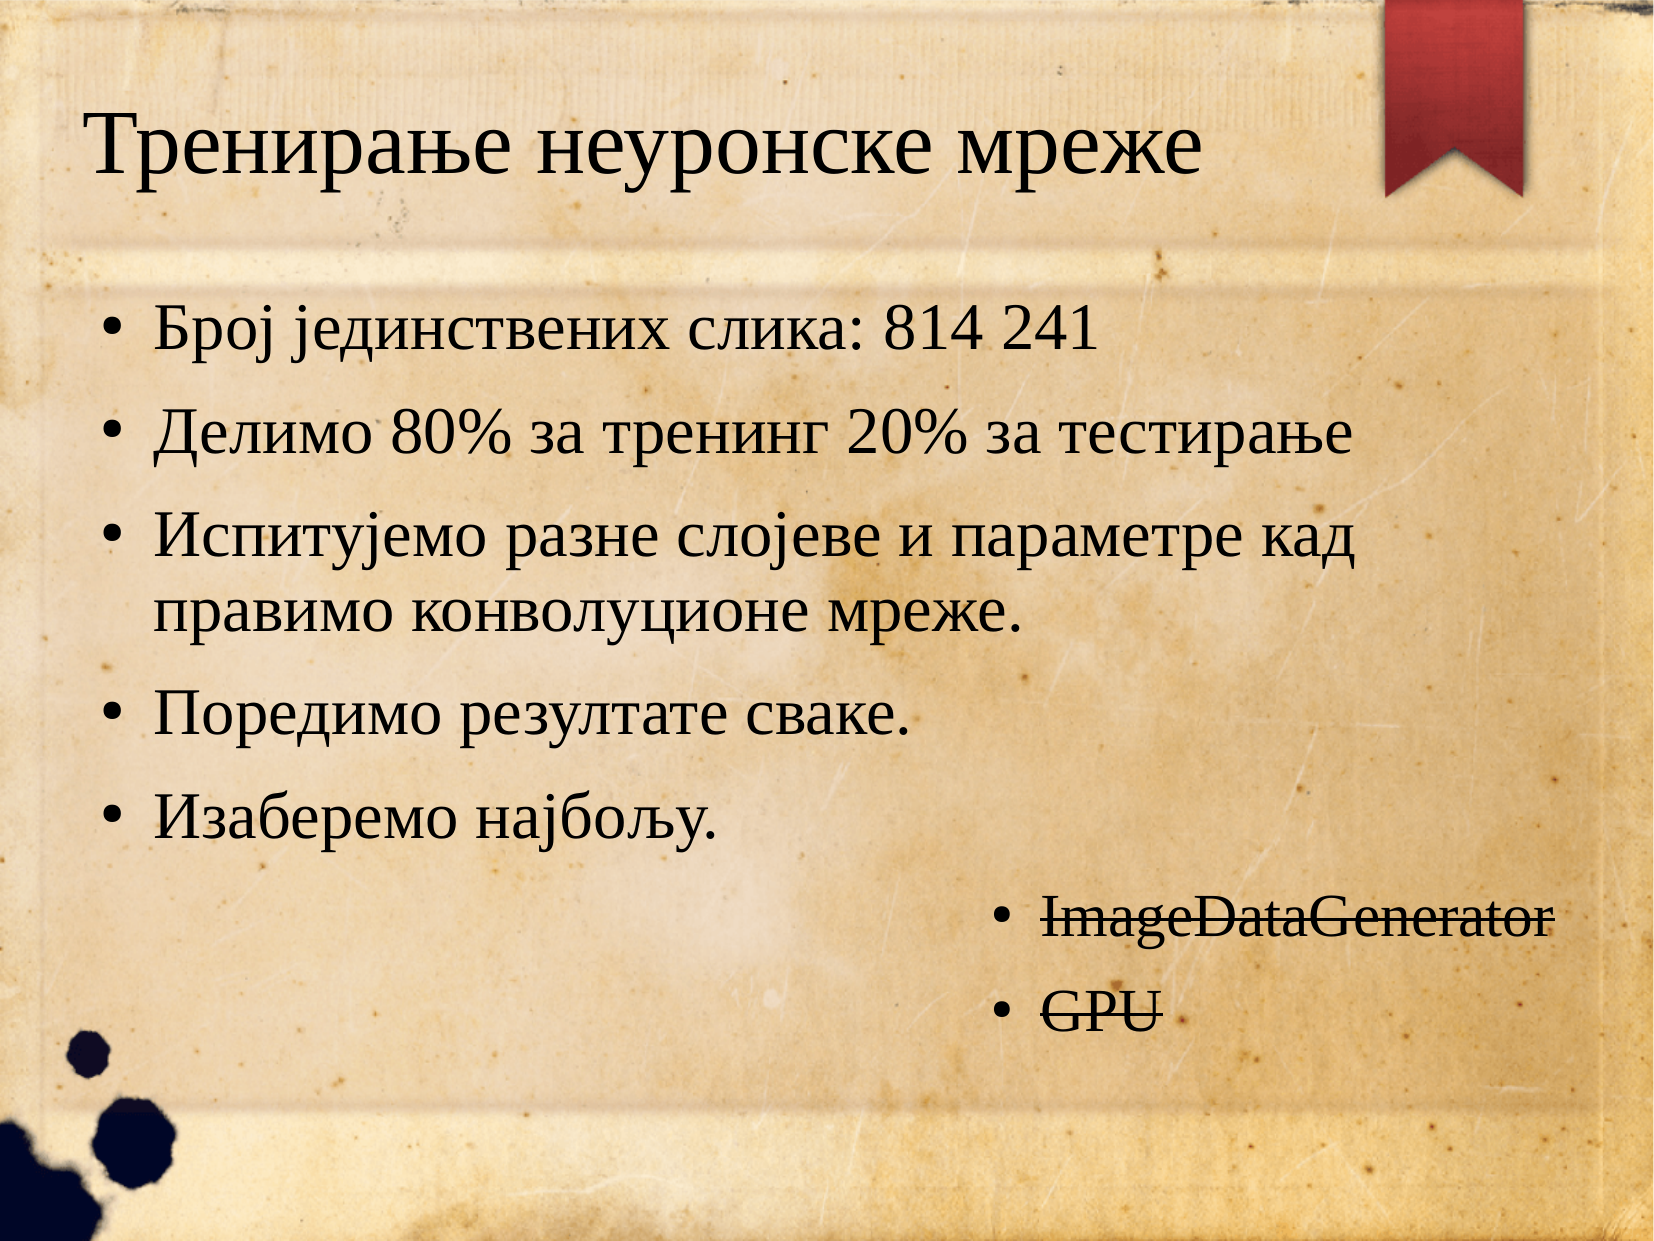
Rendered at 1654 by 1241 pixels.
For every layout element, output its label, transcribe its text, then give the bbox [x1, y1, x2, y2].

list Број јединствених слика: 814 241 Делимо 80% за тренинг 20% за тестирање Испитујемо разне слојеве и параметре кад правимо конволуционе мреже. Поредимо резултате сваке. Изаберемо најбољу. [82, 290, 1388, 863]
picture [0, 0, 1654, 1241]
title Тренирање неуронске мреже [82, 41, 1501, 245]
list ImageDataGenerator GPU [975, 787, 1576, 1051]
